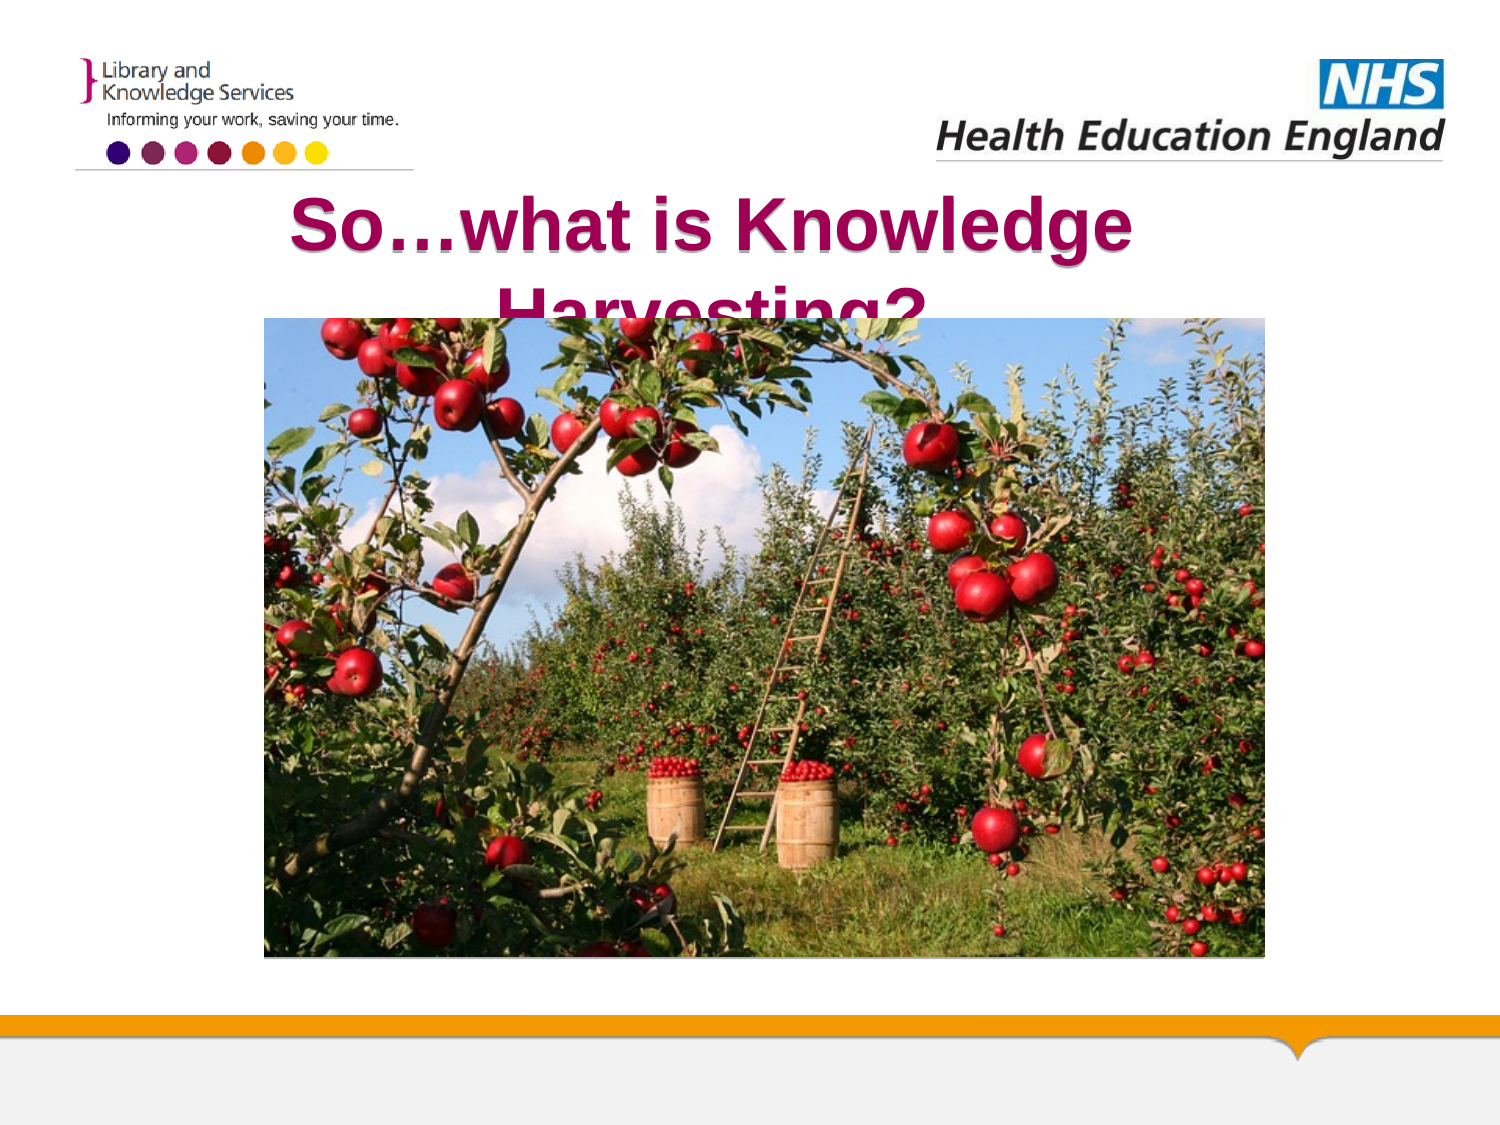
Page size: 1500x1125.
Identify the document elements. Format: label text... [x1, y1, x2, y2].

title So…what is Knowledge Harvesting? [75, 168, 1432, 280]
picture [264, 318, 1265, 957]
picture [75, 54, 416, 169]
